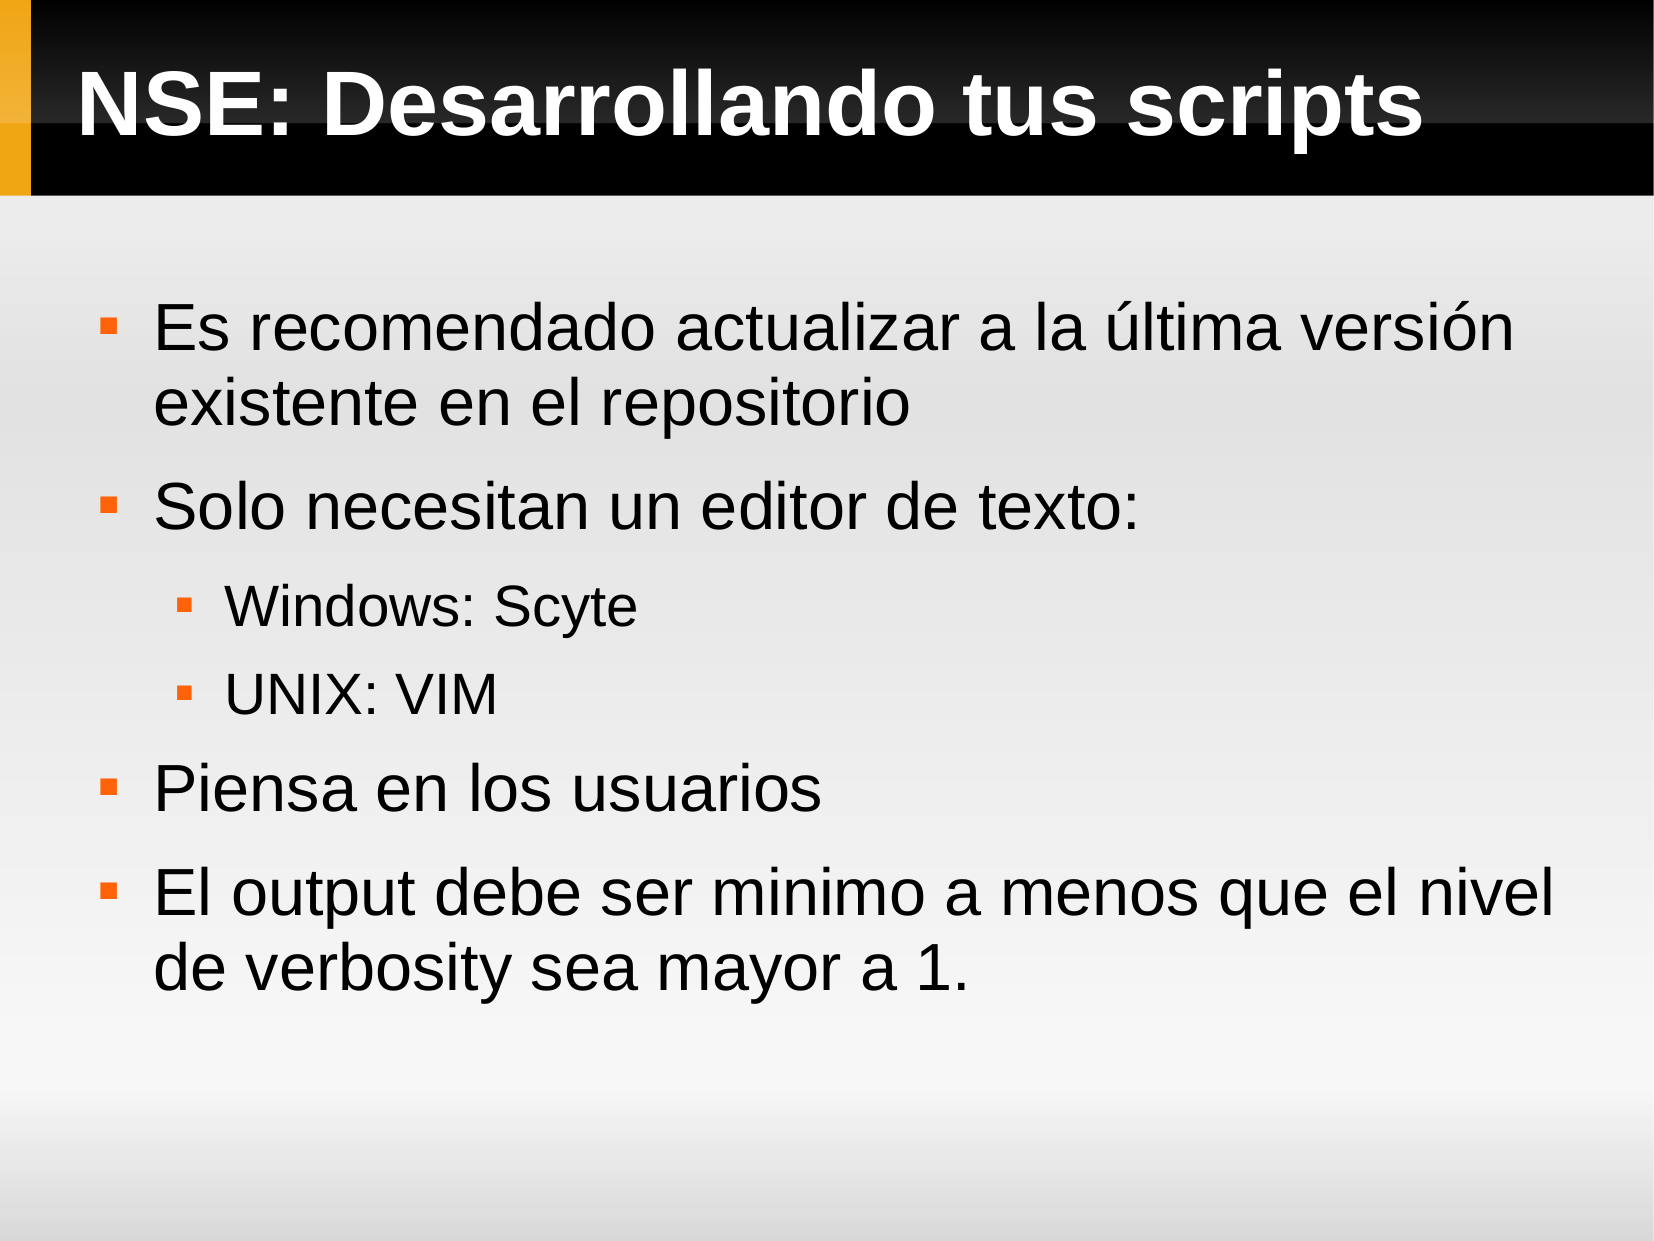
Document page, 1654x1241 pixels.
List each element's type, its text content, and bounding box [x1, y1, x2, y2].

picture [0, 0, 1654, 1241]
list Es recomendado actualizar a la última versión existente en el repositorio Solo necesitan un editor de texto: Windows: Scyte UNIX: VIM Piensa en los usuarios El output debe ser minimo a menos que el nivel de verbosity sea mayor a 1. [82, 290, 1571, 1188]
title NSE: Desarrollando tus scripts [76, 0, 1565, 208]
